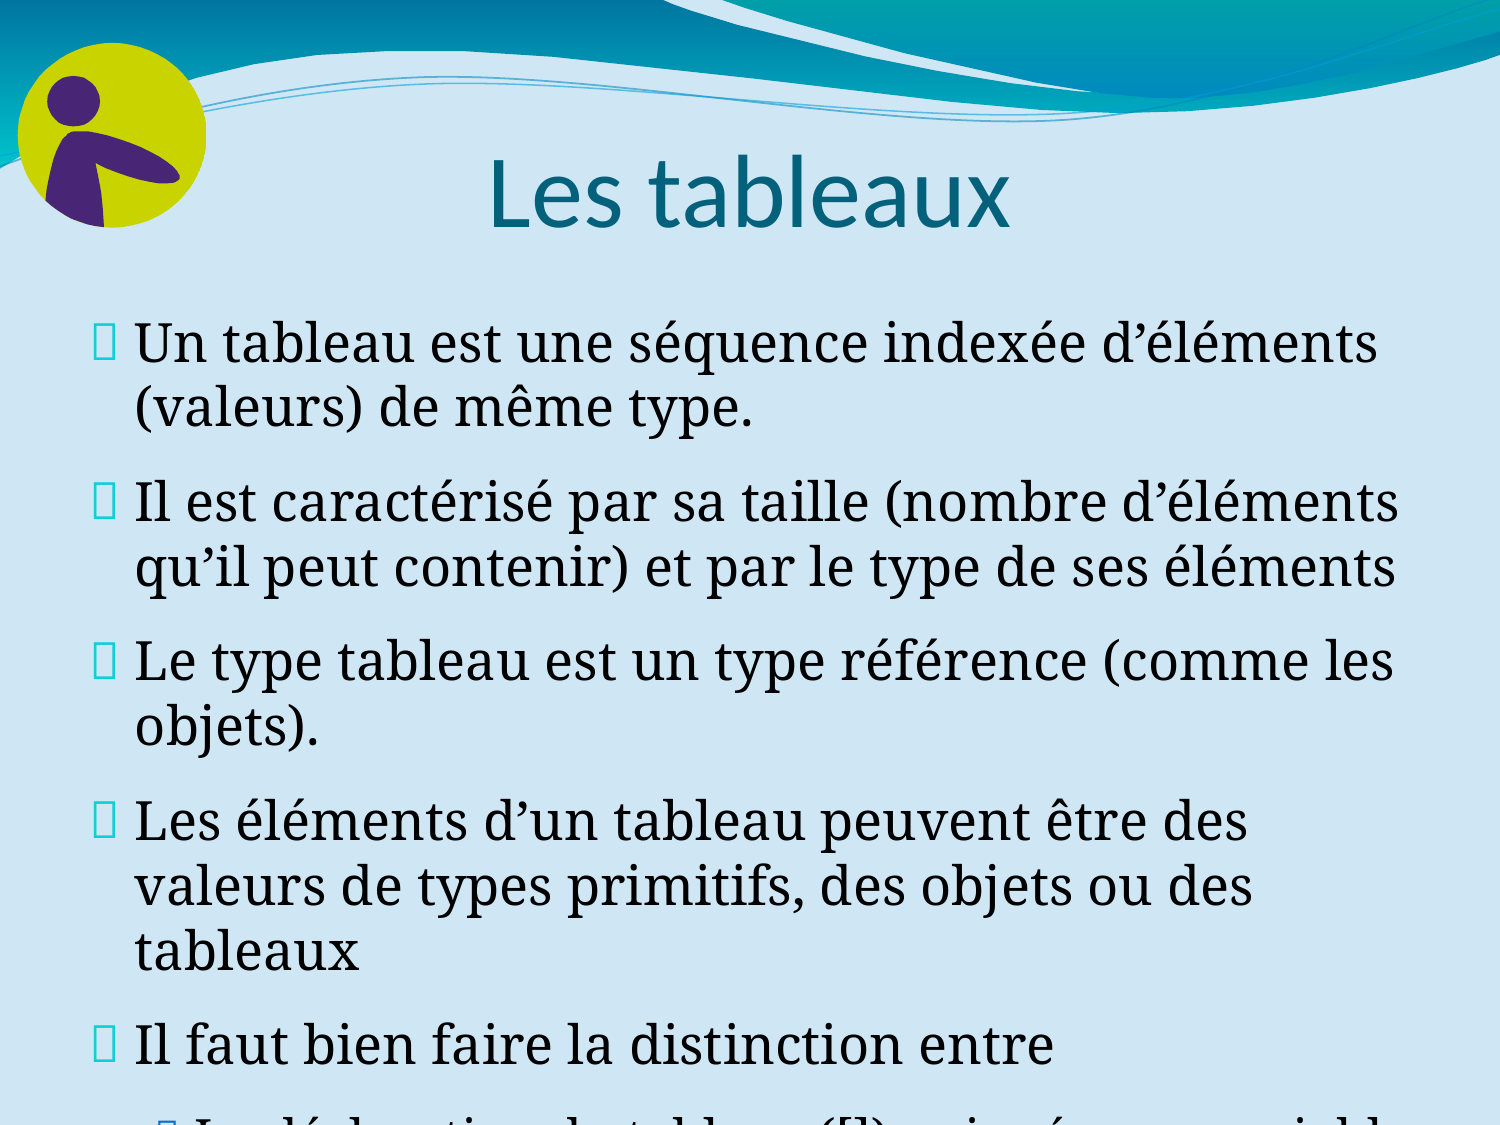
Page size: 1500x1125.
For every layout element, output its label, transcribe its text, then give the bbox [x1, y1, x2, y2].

title Les tableaux [75, 115, 1425, 210]
list Un tableau est une séquence indexée d’éléments (valeurs) de même type. Il est caractérisé par sa taille (nombre d’éléments qu’il peut contenir) et par le type de ses éléments Le type tableau est un type référence (comme les objets). Les éléments d’un tableau peuvent être des valeurs de types primitifs, des objets ou des tableaux Il faut bien faire la distinction entre La déclaration du tableau ([]) qui crée une variable (référence) représentant un objet de type tableau Et la création du tableau (new) qui alloue l’espace mémoire pour enregistrer les éléments du tableau [75, 210, 1425, 1038]
